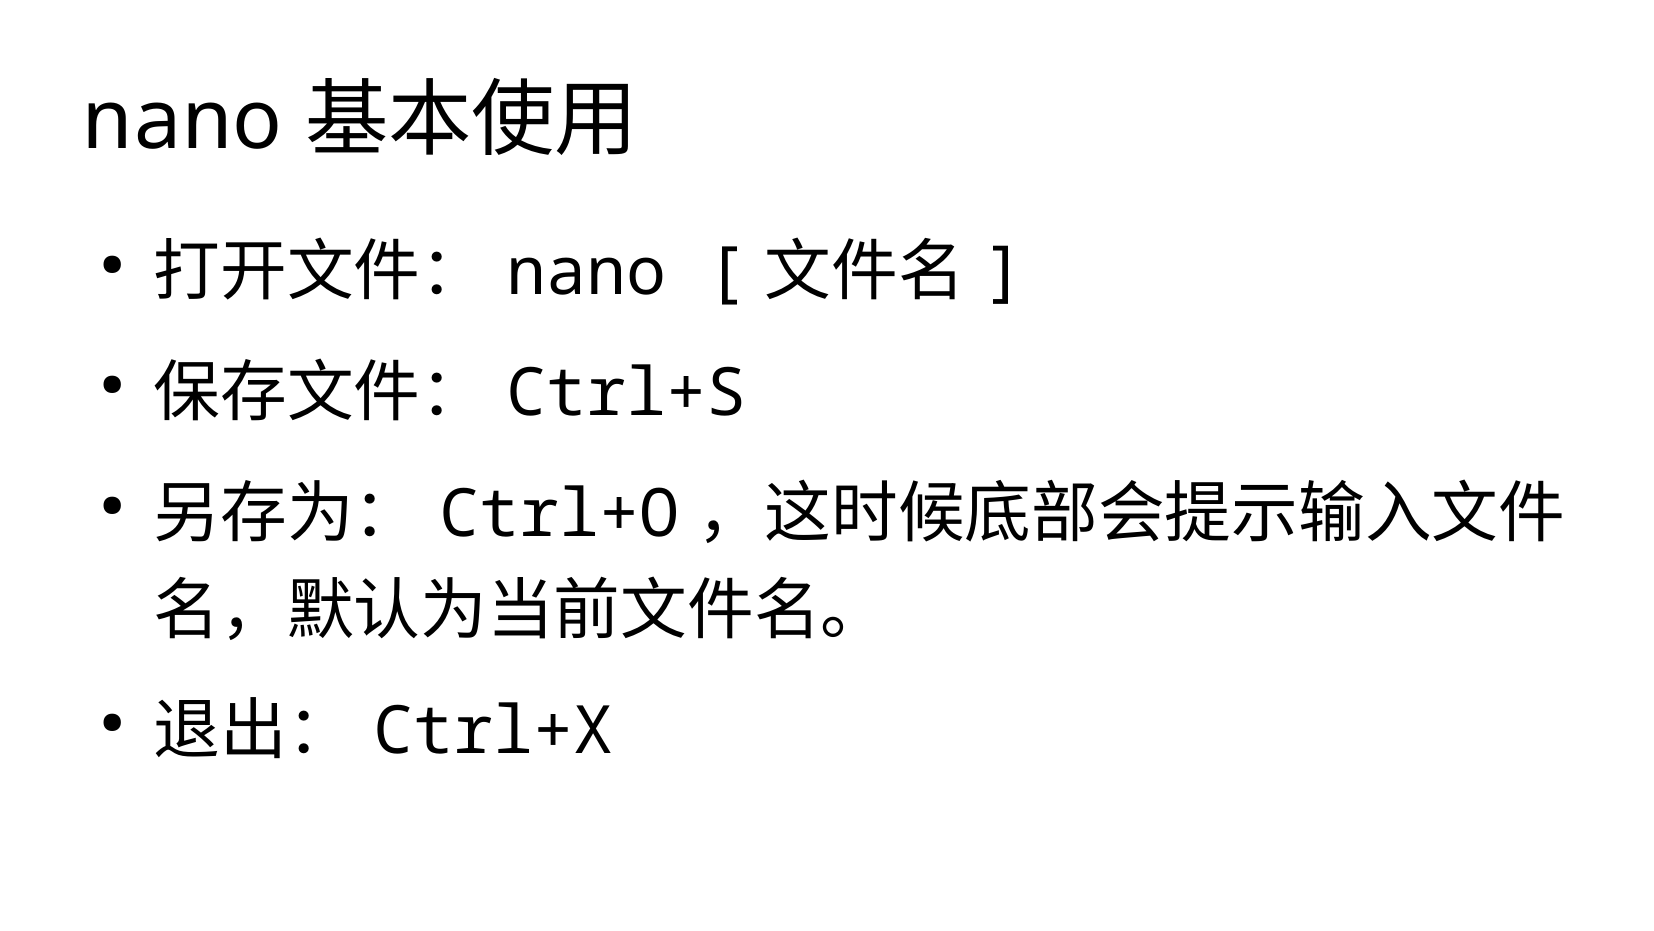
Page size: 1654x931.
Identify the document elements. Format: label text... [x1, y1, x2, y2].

list 打开文件：nano [文件名] 保存文件：Ctrl+S 另存为：Ctrl+O，这时候底部会提示输入文件名，默认为当前文件名。 退出：Ctrl+X [82, 217, 1571, 863]
title nano基本使用 [82, 37, 1571, 189]
